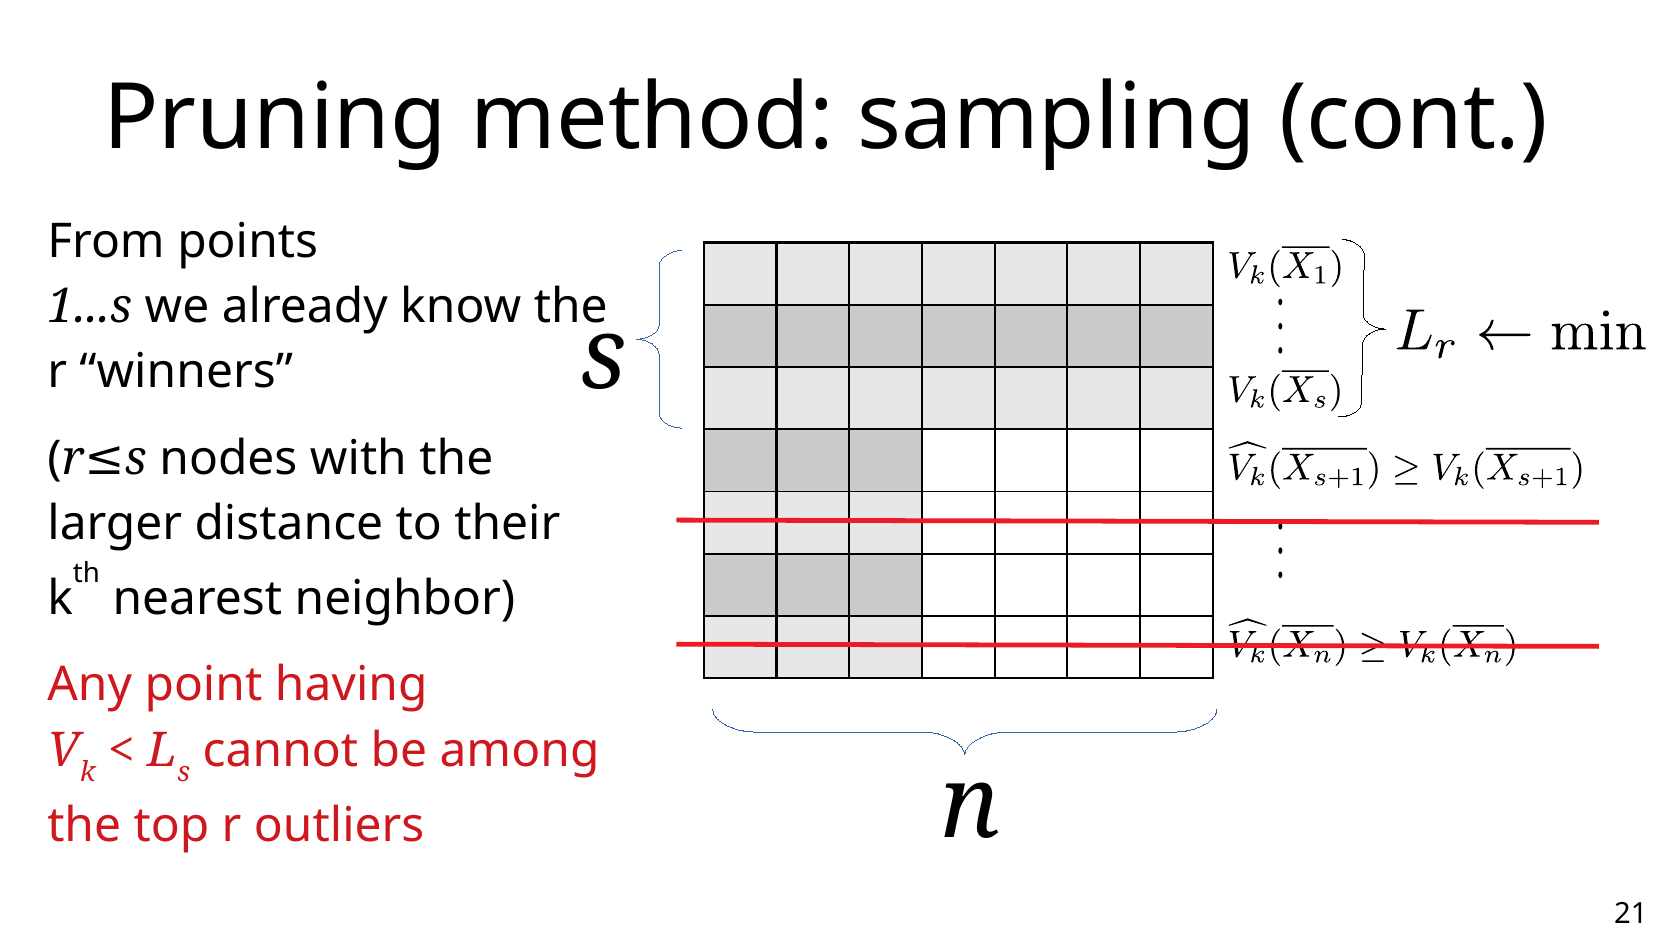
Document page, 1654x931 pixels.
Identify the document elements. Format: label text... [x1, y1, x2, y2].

picture [695, 647, 1217, 684]
text_box [1275, 524, 1286, 579]
picture [695, 523, 1217, 643]
text_box [1227, 441, 1586, 489]
text_box [1227, 648, 1519, 667]
text_box [1227, 370, 1344, 412]
title Pruning method: sampling (cont.) [82, 1, 1571, 226]
text_box [1275, 298, 1286, 354]
text_box [1227, 618, 1519, 643]
text_box [1394, 309, 1647, 359]
text_box n [925, 723, 1057, 839]
picture [695, 236, 1217, 518]
list From points 1...s we already know the r “winners” (r≤s nodes with the larger distance to their kth nearest neighbor) Any point having Vk < Ls cannot be among the top r outliers [47, 205, 611, 906]
text_box [1227, 246, 1345, 288]
text_box s [566, 274, 695, 389]
